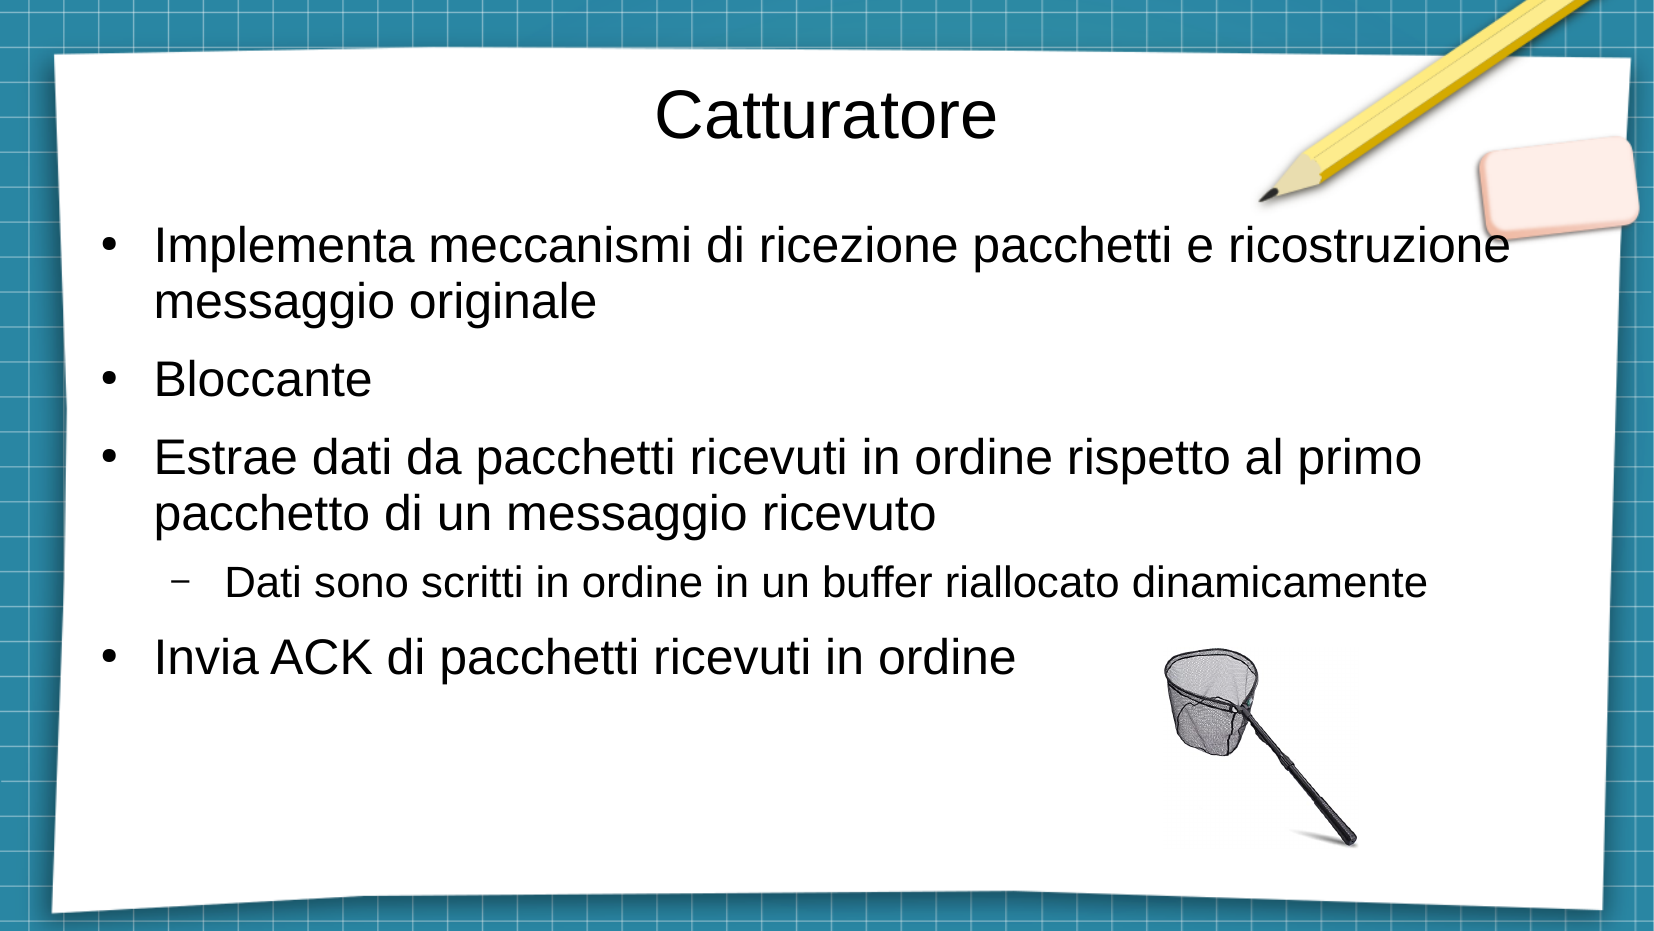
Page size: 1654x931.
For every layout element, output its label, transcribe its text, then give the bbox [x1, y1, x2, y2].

title Catturatore [82, 37, 1571, 193]
list Implementa meccanismi di ricezione pacchetti e ricostruzione messaggio originale Bloccante Estrae dati da pacchetti ricevuti in ordine rispetto al primo pacchetto di un messaggio ricevuto Dati sono scritti in ordine in un buffer riallocato dinamicamente Invia ACK di pacchetti ricevuti in ordine [82, 217, 1571, 758]
picture [0, 0, 1654, 931]
